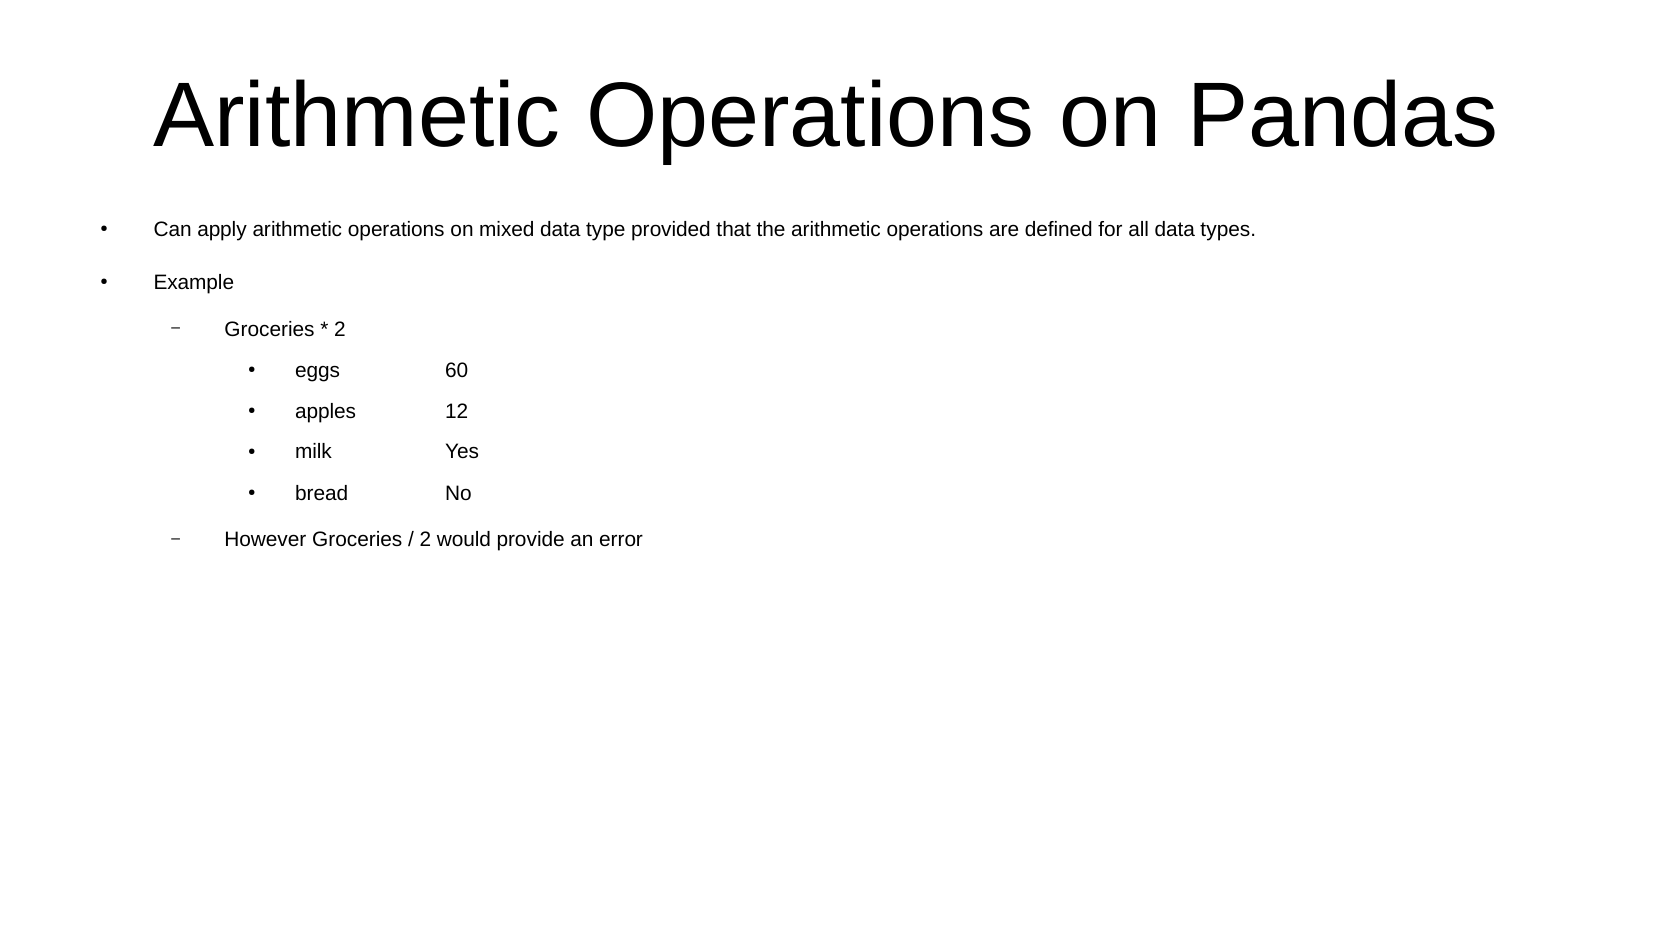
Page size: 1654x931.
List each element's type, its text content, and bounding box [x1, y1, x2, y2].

list Can apply arithmetic operations on mixed data type provided that the arithmetic operations are defined for all data types. Example Groceries * 2 eggs 60 apples 12 milk Yes bread No However Groceries / 2 would provide an error [82, 217, 1621, 901]
title Arithmetic Operations on Pandas [82, 37, 1571, 193]
